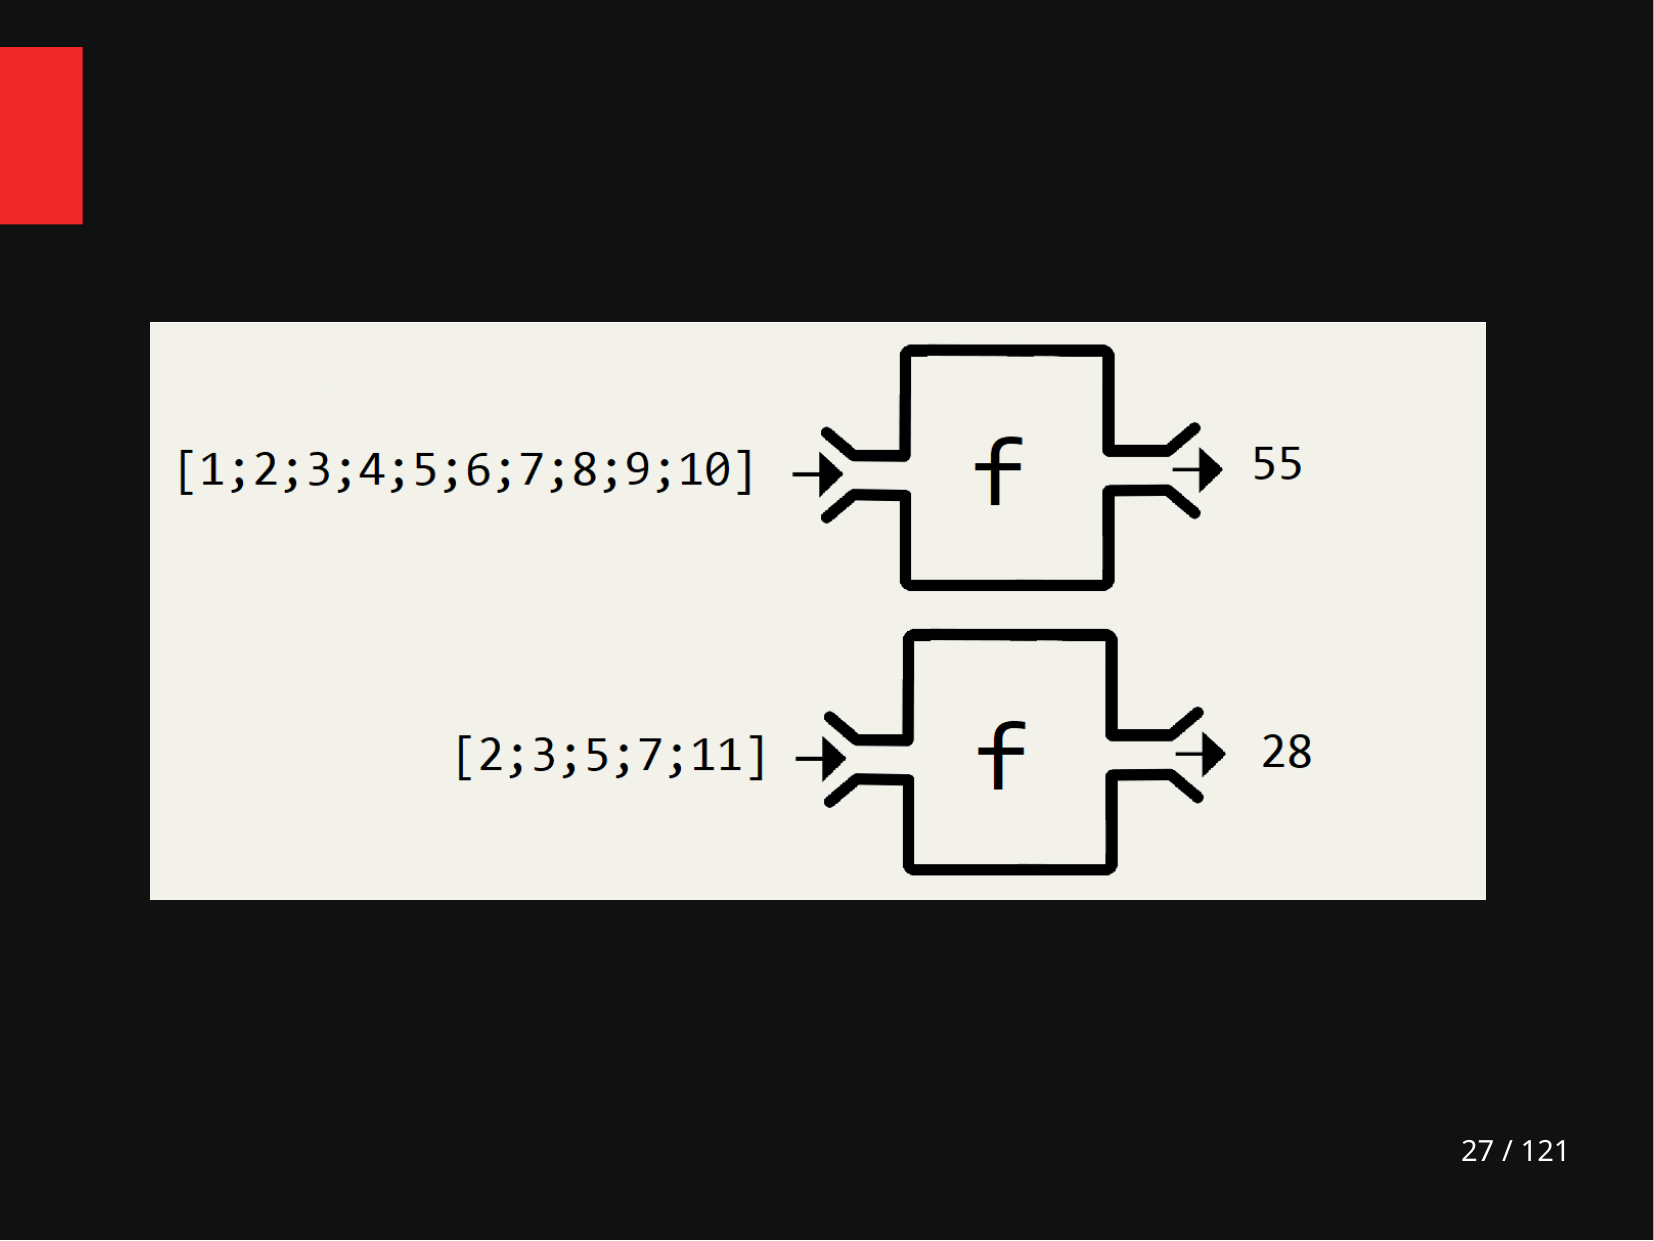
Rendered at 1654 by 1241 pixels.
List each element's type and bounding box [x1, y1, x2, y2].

picture [150, 322, 1486, 901]
